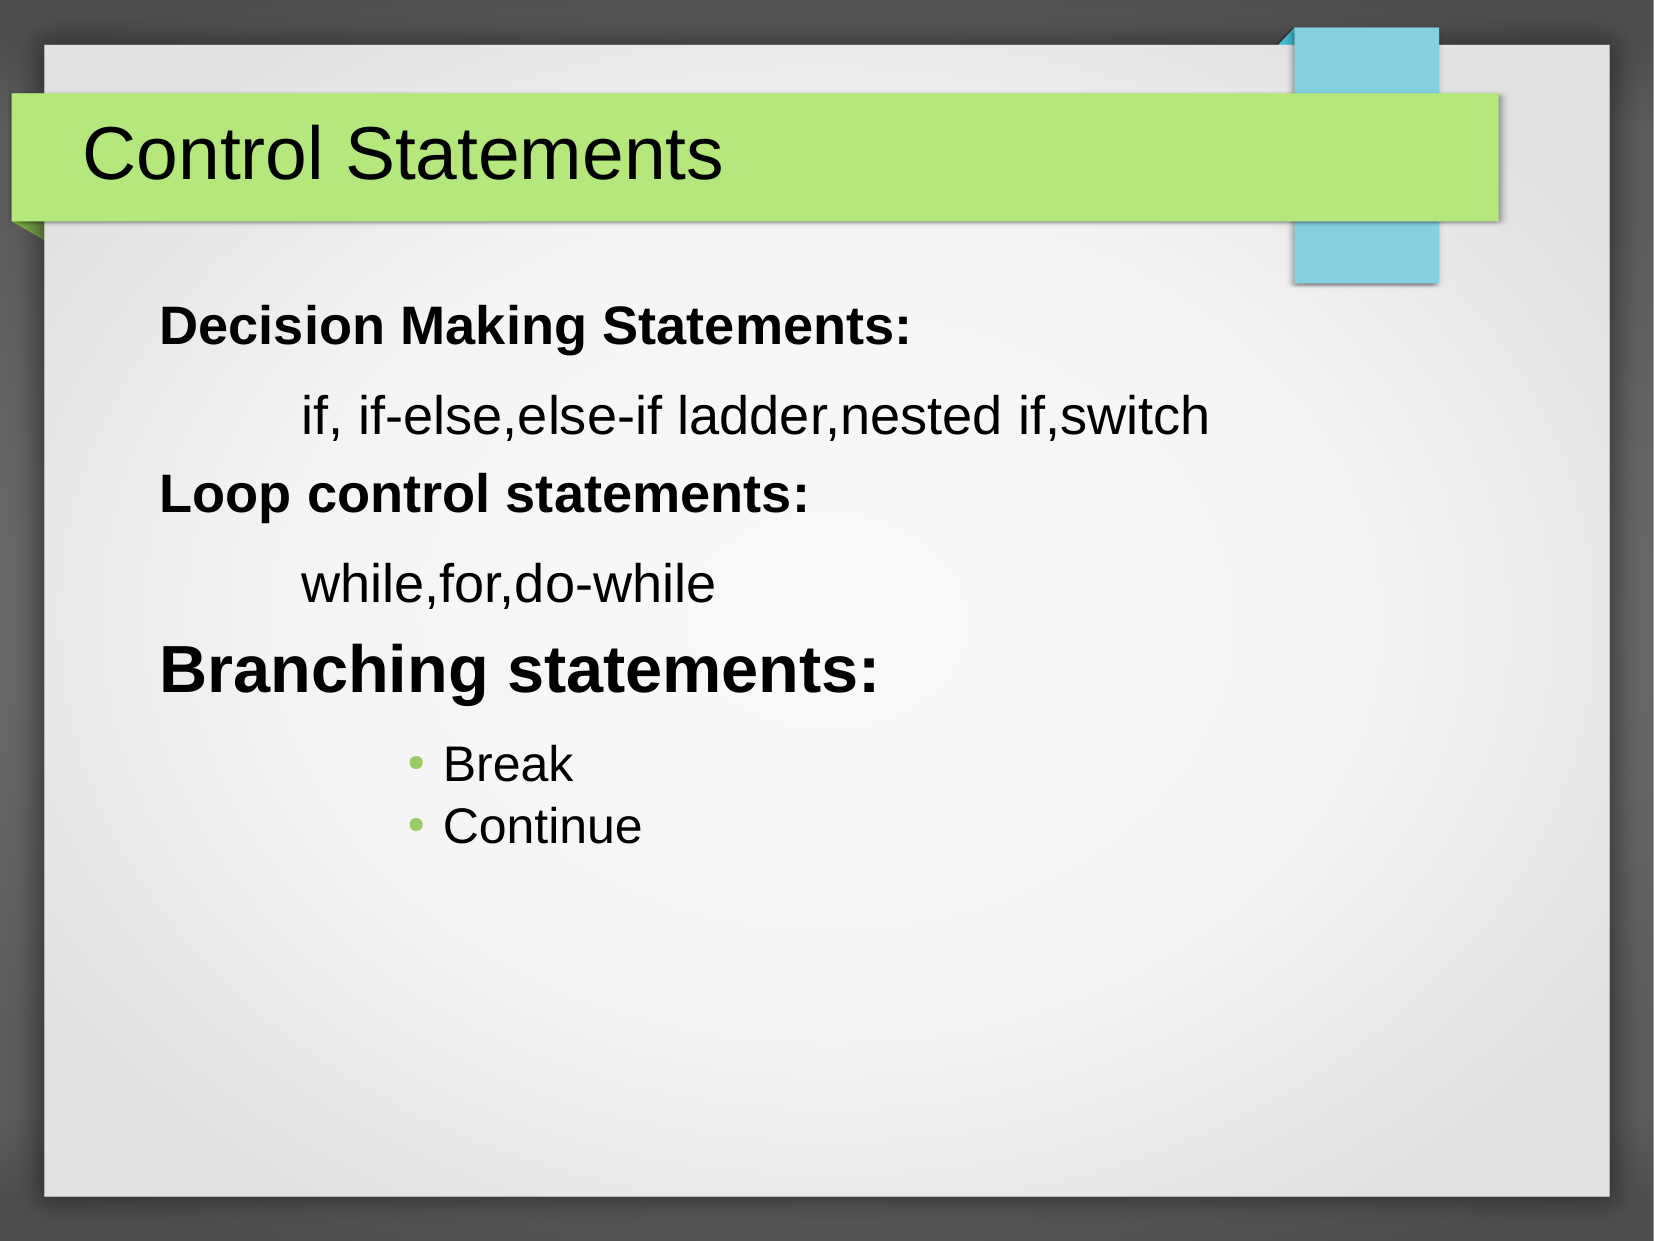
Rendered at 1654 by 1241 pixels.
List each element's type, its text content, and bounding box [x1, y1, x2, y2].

list Decision Making Statements: if, if-else,else-if ladder,nested if,switch Loop control statements: while,for,do-while Branching statements: Break Continue [88, 295, 1577, 1015]
title Control Statements [82, 94, 1264, 213]
picture [0, 0, 1654, 1241]
